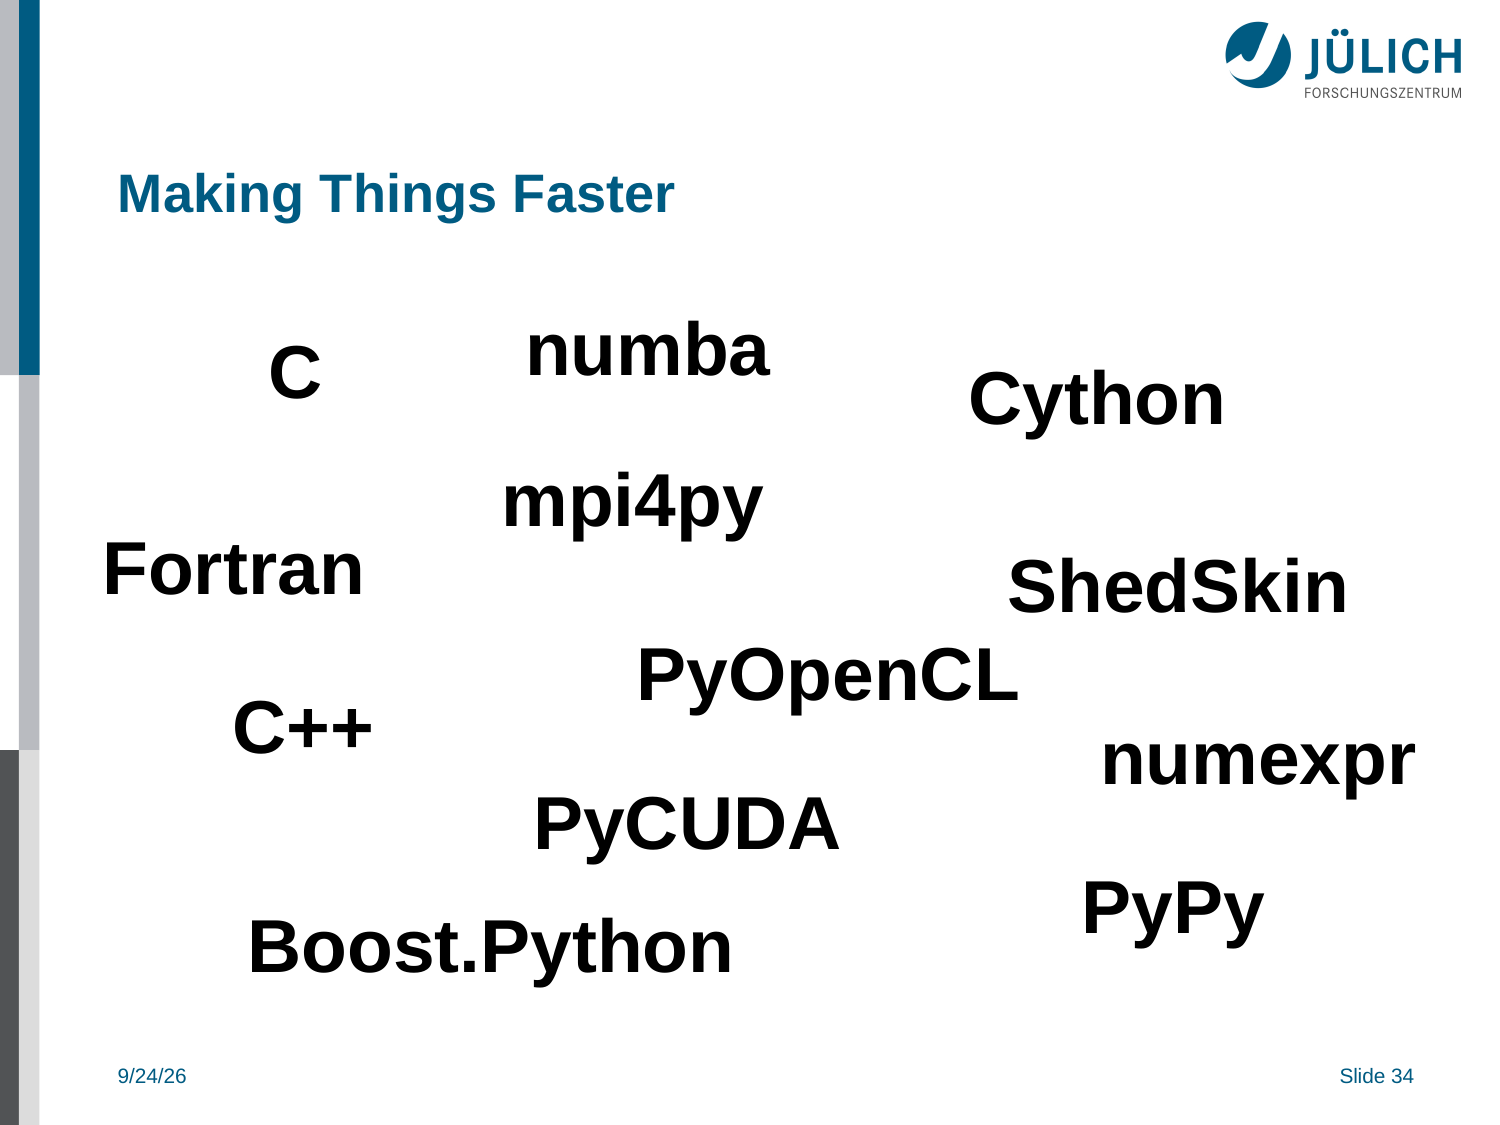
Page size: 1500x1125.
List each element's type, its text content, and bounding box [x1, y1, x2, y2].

text_box Boost.Python [232, 890, 750, 996]
text_box ShedSkin [992, 529, 1365, 635]
text_box C++ [217, 671, 390, 777]
text_box PyPy [1067, 851, 1281, 956]
text_box PyCUDA [518, 767, 857, 872]
text_box numba [510, 293, 786, 399]
picture [1224, 20, 1461, 98]
title Making Things Faster [117, 99, 1393, 288]
text_box numexpr [1085, 701, 1432, 807]
text_box PyOpenCL [622, 618, 1035, 724]
text_box mpi4py [486, 443, 779, 549]
text_box Fortran [87, 512, 380, 618]
text_box C [253, 316, 338, 422]
text_box Cython [953, 341, 1242, 447]
